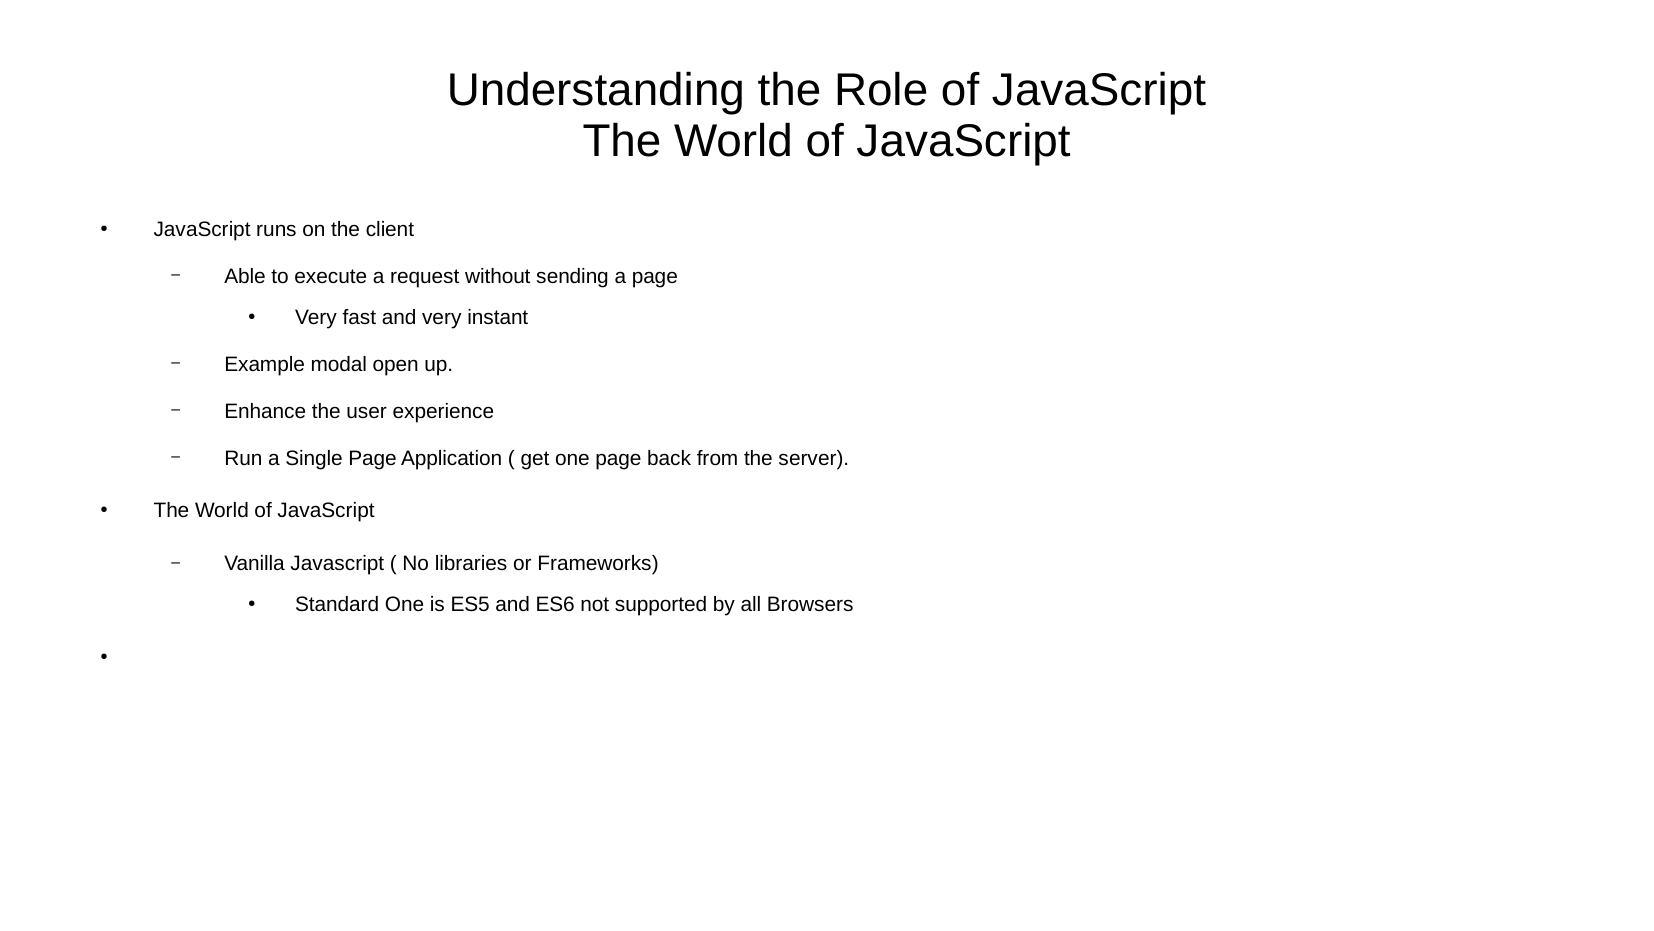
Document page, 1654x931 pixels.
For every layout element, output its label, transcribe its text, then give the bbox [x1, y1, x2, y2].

title Understanding the Role of JavaScript The World of JavaScript [82, 37, 1571, 193]
list JavaScript runs on the client Able to execute a request without sending a page Very fast and very instant Example modal open up. Enhance the user experience Run a Single Page Application ( get one page back from the server). The World of JavaScript Vanilla Javascript ( No libraries or Frameworks) Standard One is ES5 and ES6 not supported by all Browsers [82, 217, 1576, 916]
